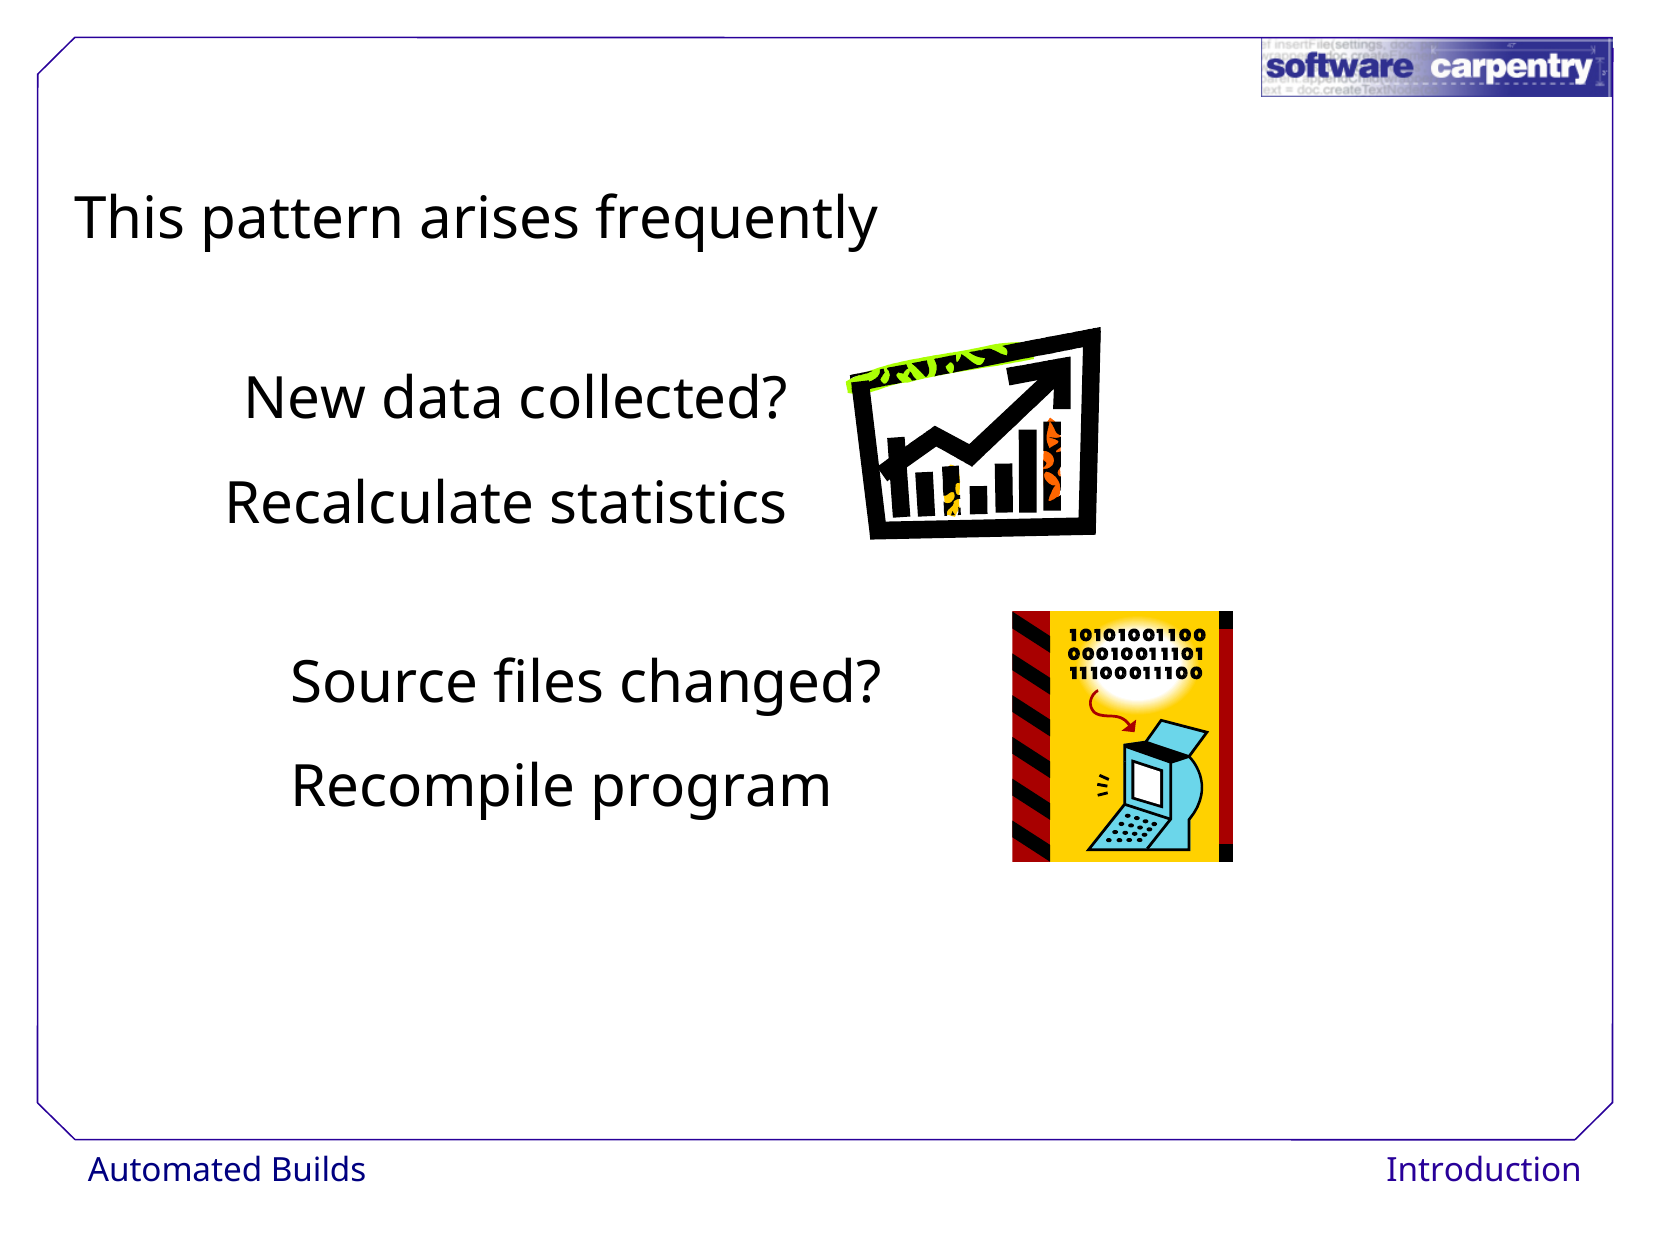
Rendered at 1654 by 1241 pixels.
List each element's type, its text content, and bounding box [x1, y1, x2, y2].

picture [1012, 610, 1234, 862]
picture [1261, 39, 1613, 97]
text_box This pattern arises frequently [59, 138, 1044, 259]
text_box Source files changed? Recompile program [275, 601, 1047, 827]
picture [845, 327, 1101, 540]
text_box New data collected? Recalculate statistics [59, 317, 803, 544]
